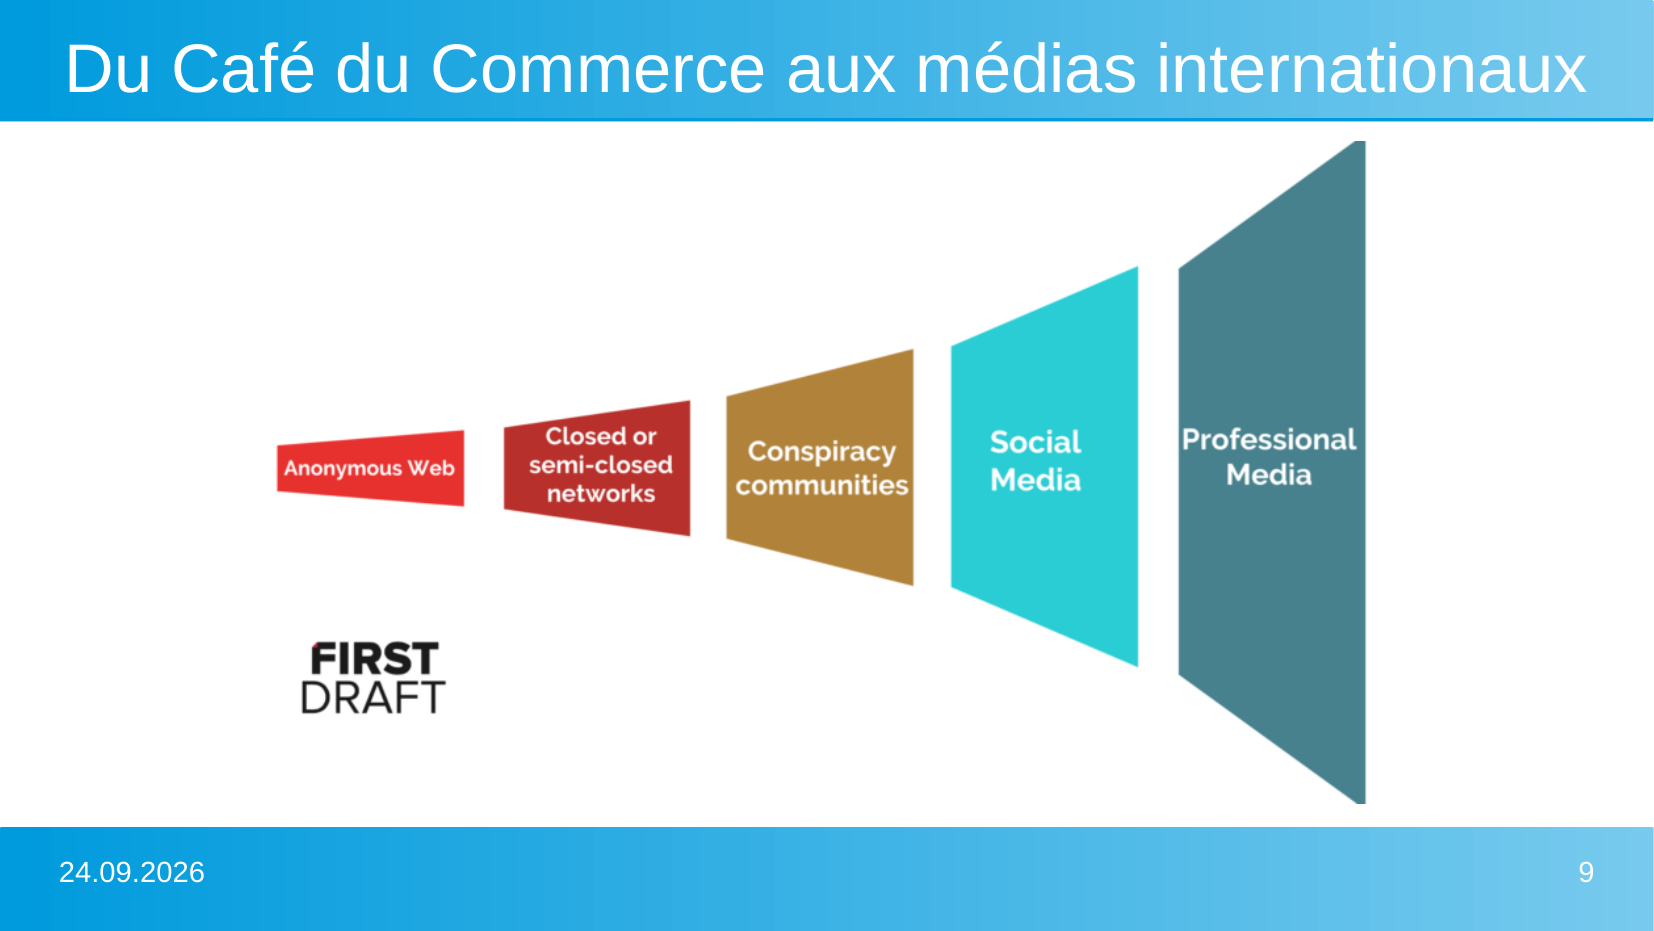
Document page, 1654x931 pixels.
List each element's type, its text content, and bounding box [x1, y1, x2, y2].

title Du Café du Commerce aux médias internationaux [59, 29, 1595, 108]
picture [236, 141, 1418, 804]
